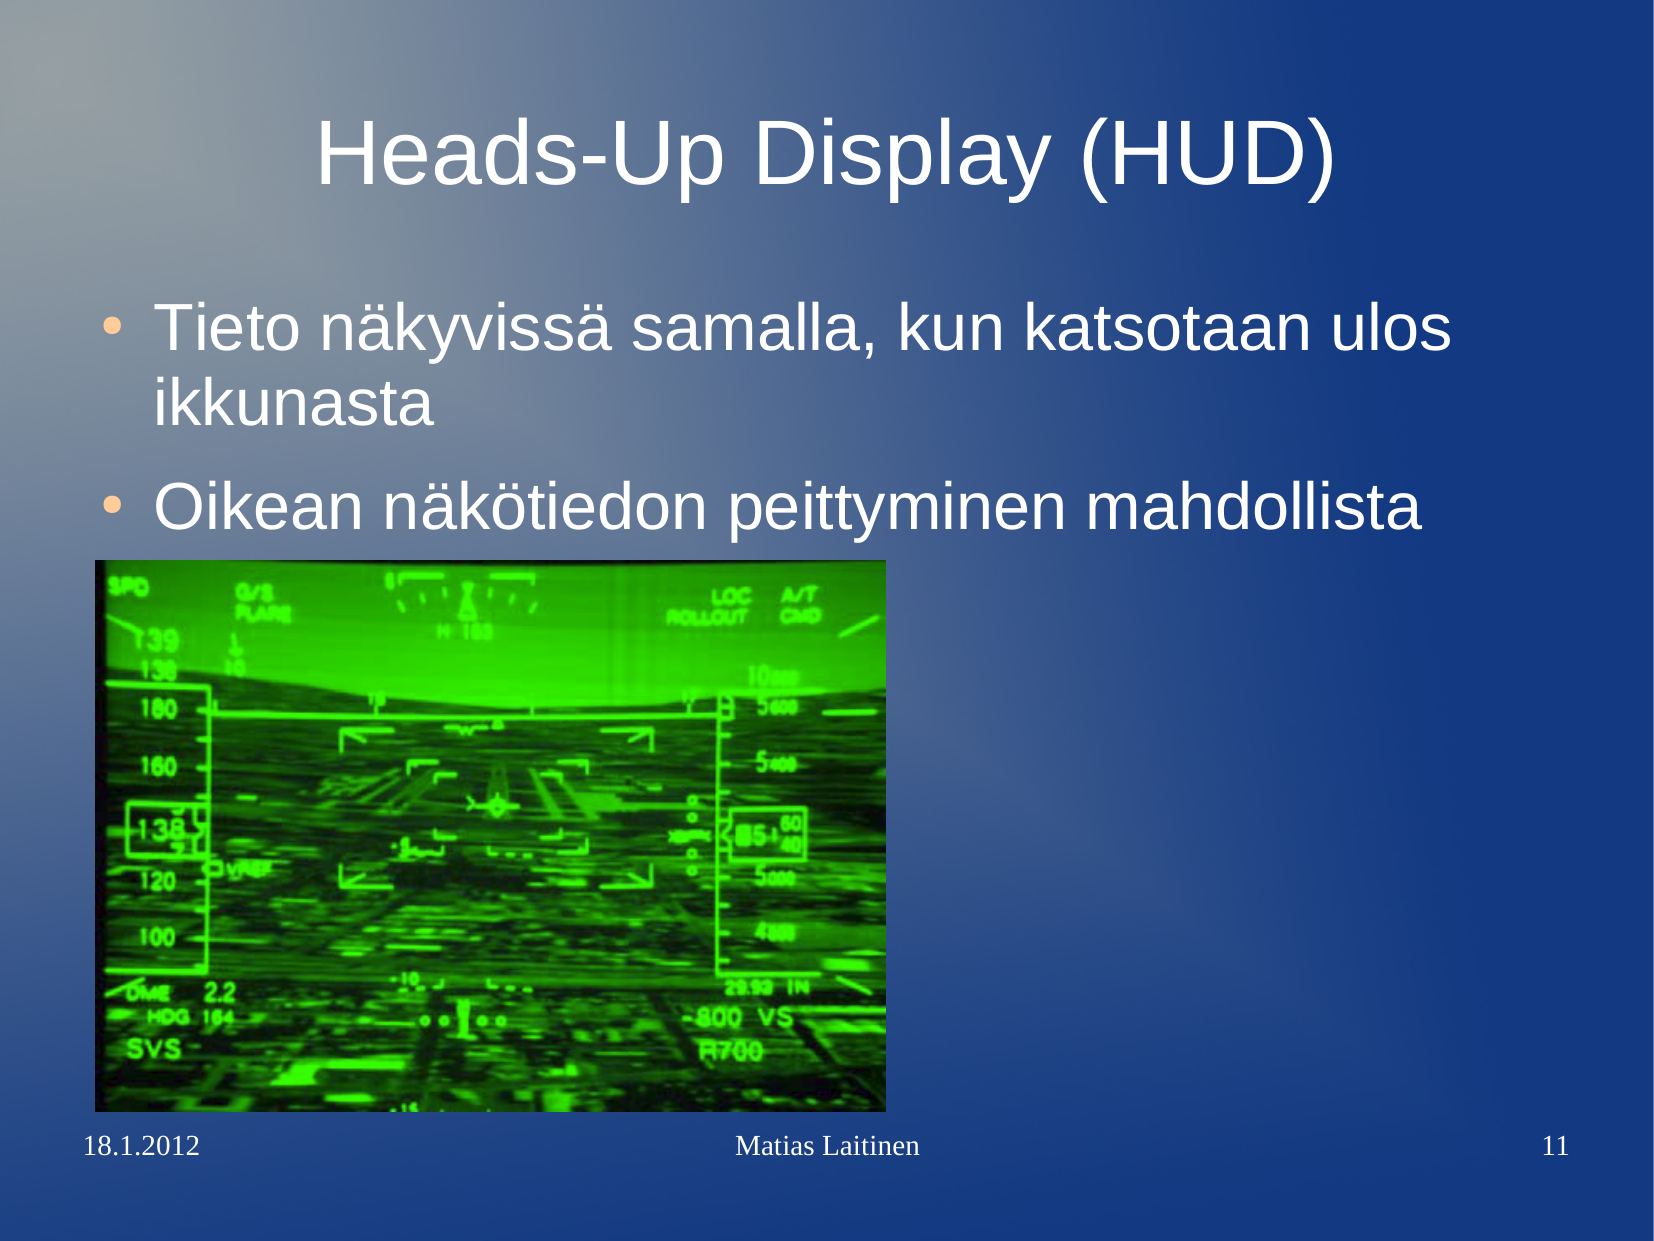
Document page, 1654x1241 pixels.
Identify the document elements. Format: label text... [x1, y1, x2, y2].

title Heads-Up Display (HUD) [82, 49, 1571, 257]
list Tieto näkyvissä samalla, kun katsotaan ulos ikkunasta Oikean näkötiedon peittyminen mahdollista [82, 290, 1571, 1109]
picture [0, 0, 1654, 1241]
